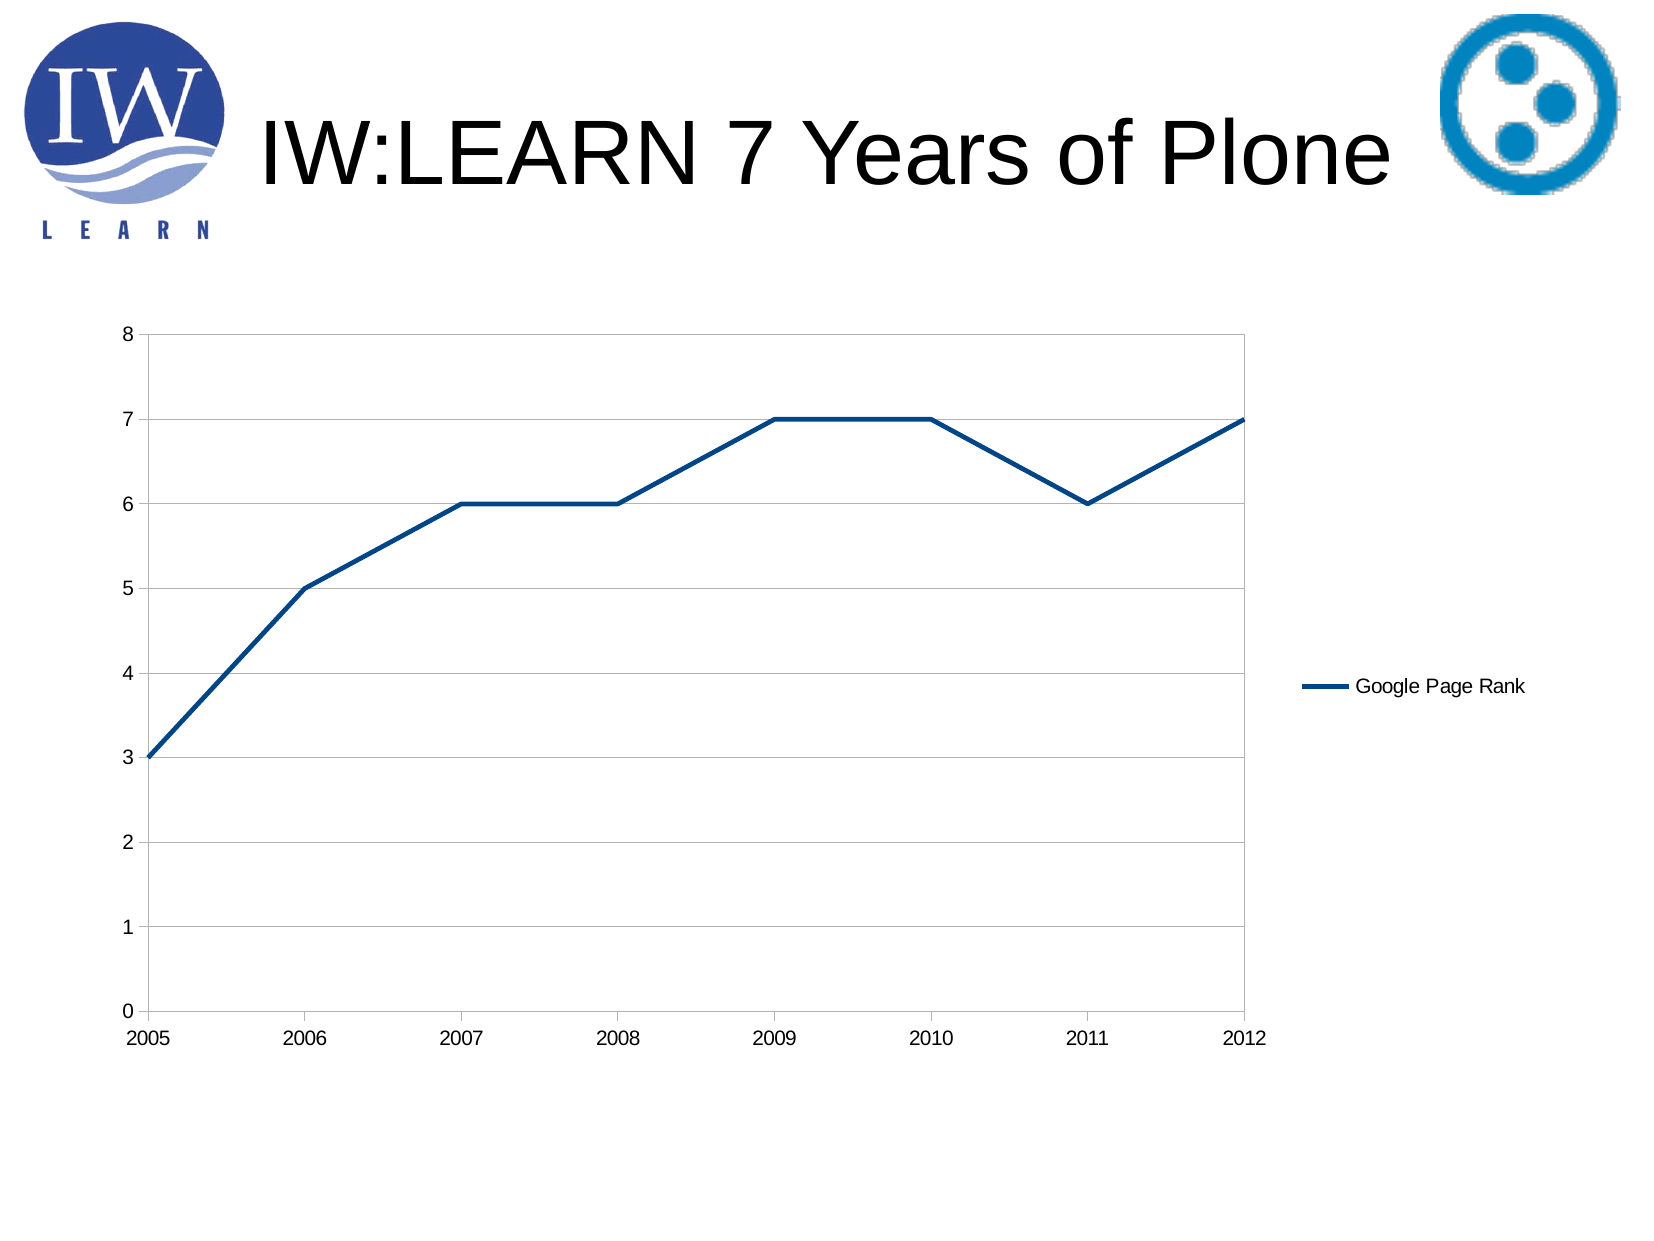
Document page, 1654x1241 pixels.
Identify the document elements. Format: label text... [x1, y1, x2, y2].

picture [1455, 29, 1601, 178]
title IW:LEARN 7 Years of Plone [241, 49, 1571, 257]
picture [1440, 117, 1516, 196]
picture [1541, 14, 1621, 196]
picture [1440, 14, 1515, 90]
picture [6, 7, 241, 257]
chart [93, 307, 1546, 1066]
